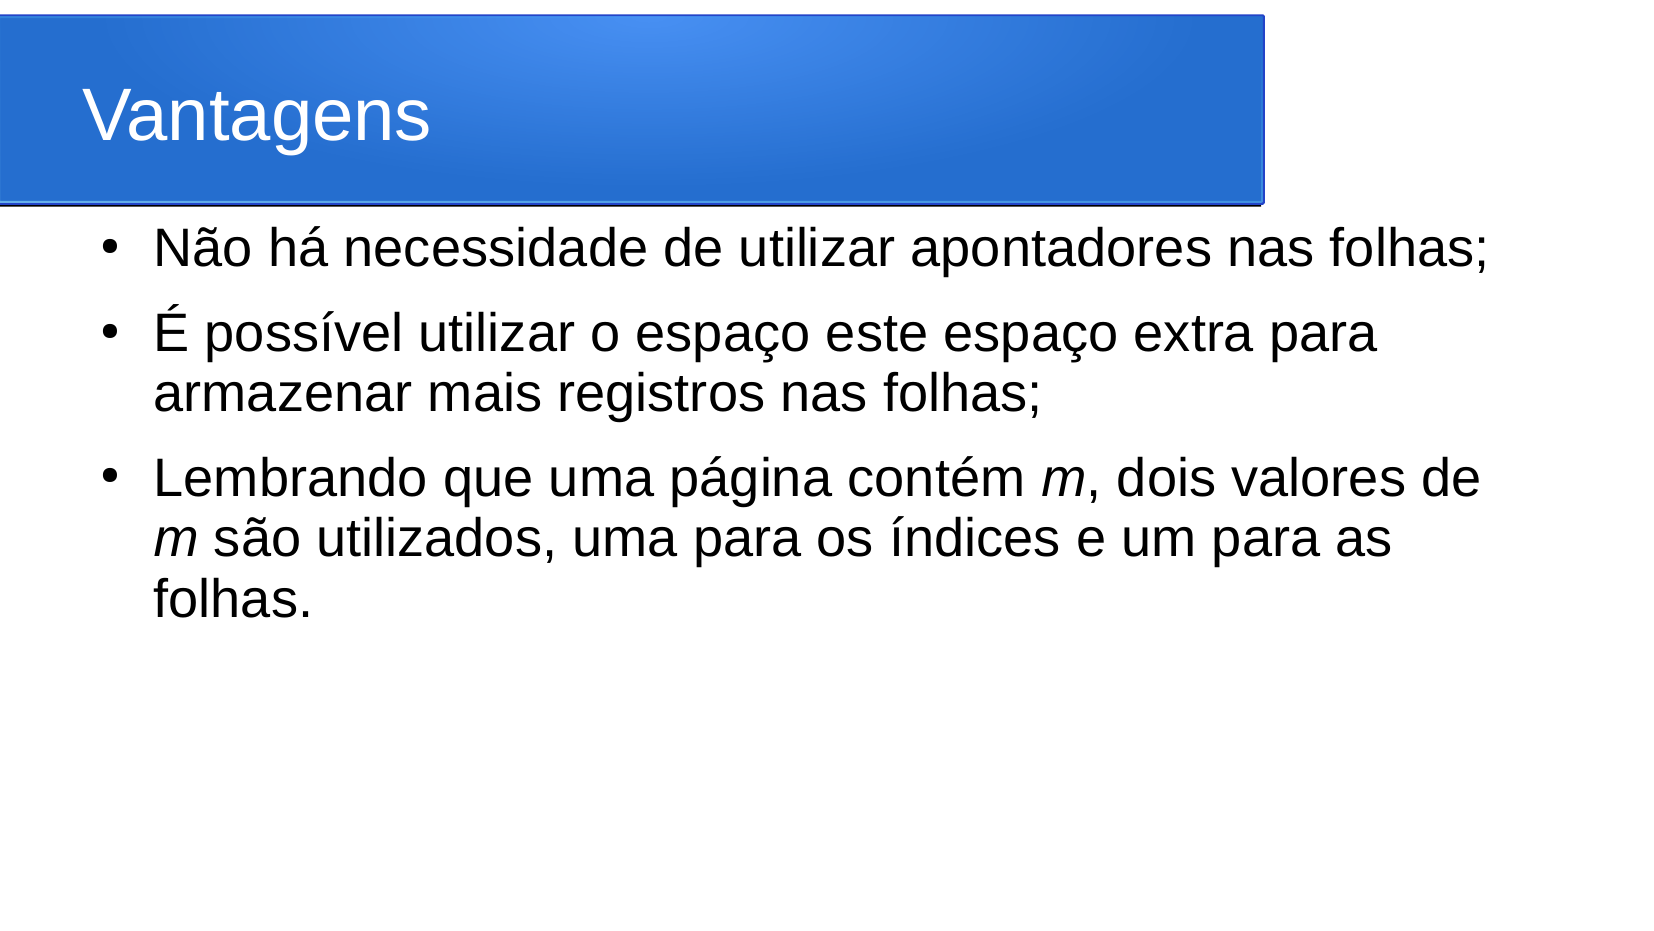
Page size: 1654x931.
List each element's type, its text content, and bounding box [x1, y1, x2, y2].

title Vantagens [82, 37, 1250, 193]
list Não há necessidade de utilizar apontadores nas folhas; É possível utilizar o espaço este espaço extra para armazenar mais registros nas folhas; Lembrando que uma página contém m, dois valores de m são utilizados, uma para os índices e um para as folhas. [82, 217, 1538, 758]
